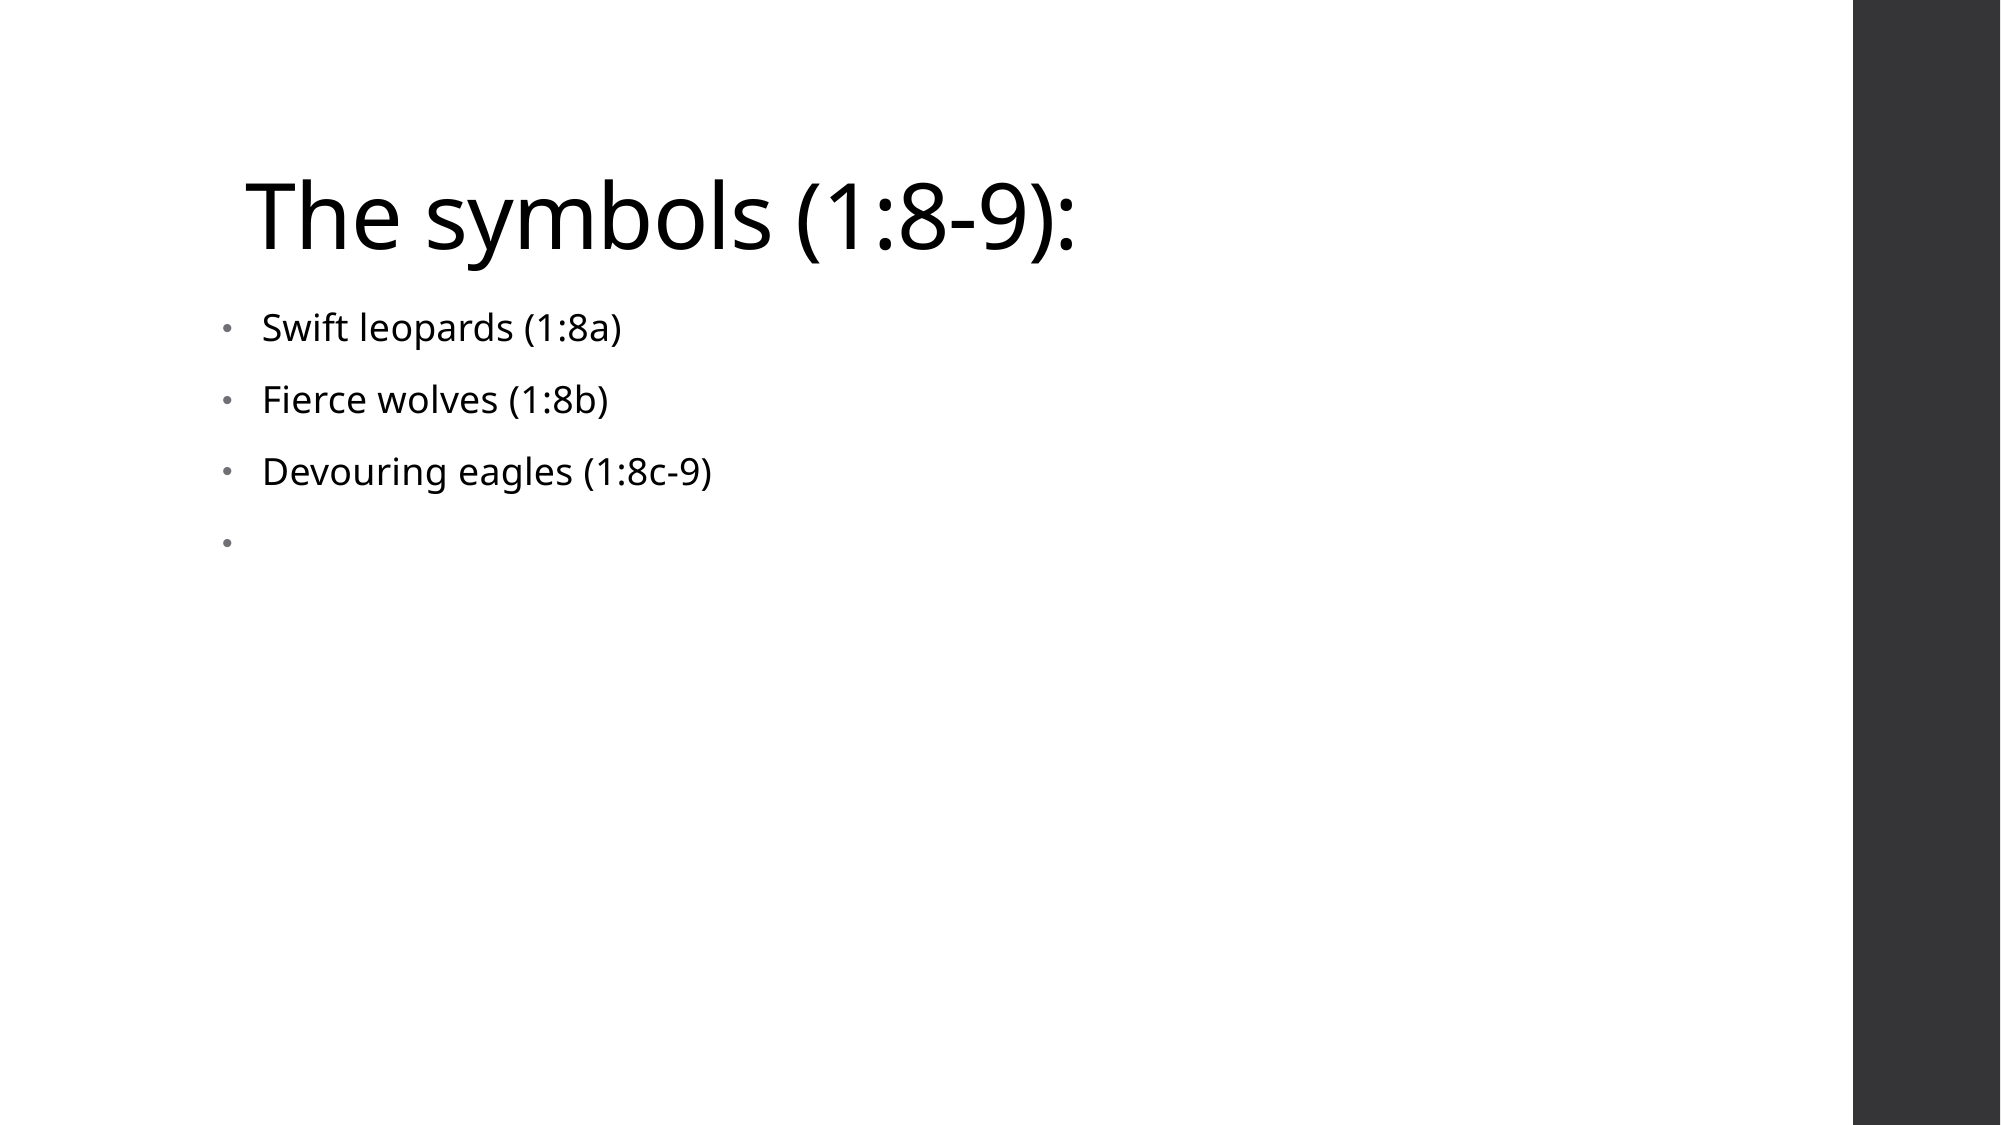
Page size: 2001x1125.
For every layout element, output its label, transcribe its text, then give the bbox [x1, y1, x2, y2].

title The symbols (1:8-9): [206, 60, 1797, 278]
list Swift leopards (1:8a) Fierce wolves (1:8b) Devouring eagles (1:8c-9) [206, 299, 1617, 1014]
